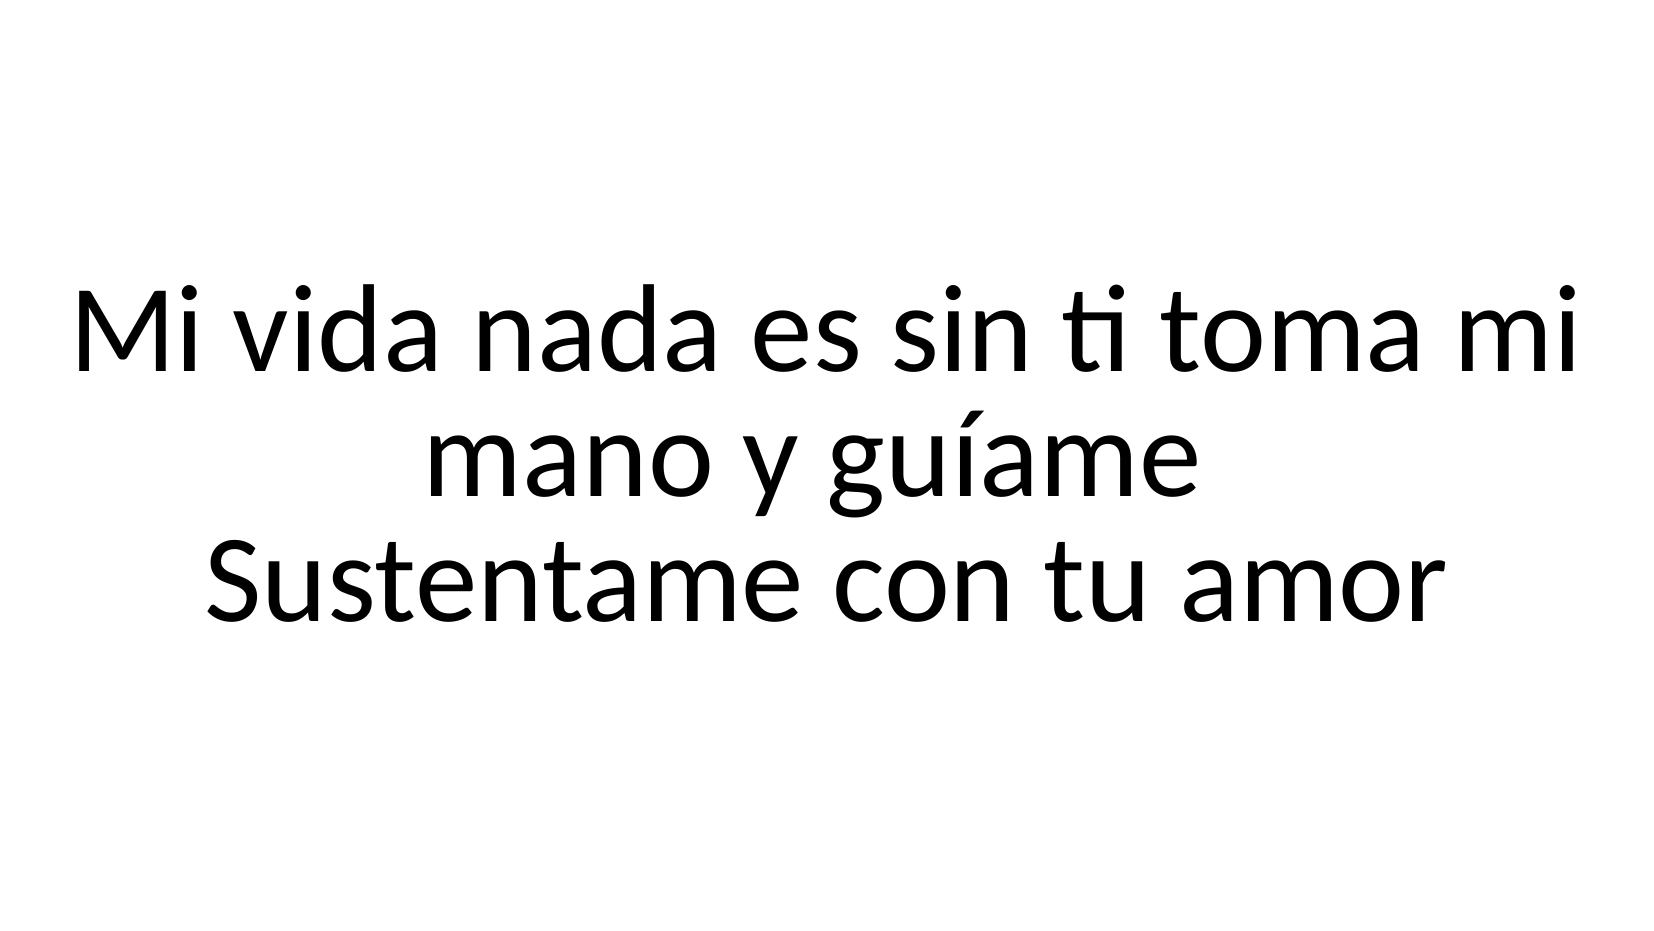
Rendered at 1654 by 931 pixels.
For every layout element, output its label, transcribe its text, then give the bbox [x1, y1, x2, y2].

title Mi vida nada es sin ti toma mi mano y guíame Sustentame con tu amor [0, 0, 1654, 931]
